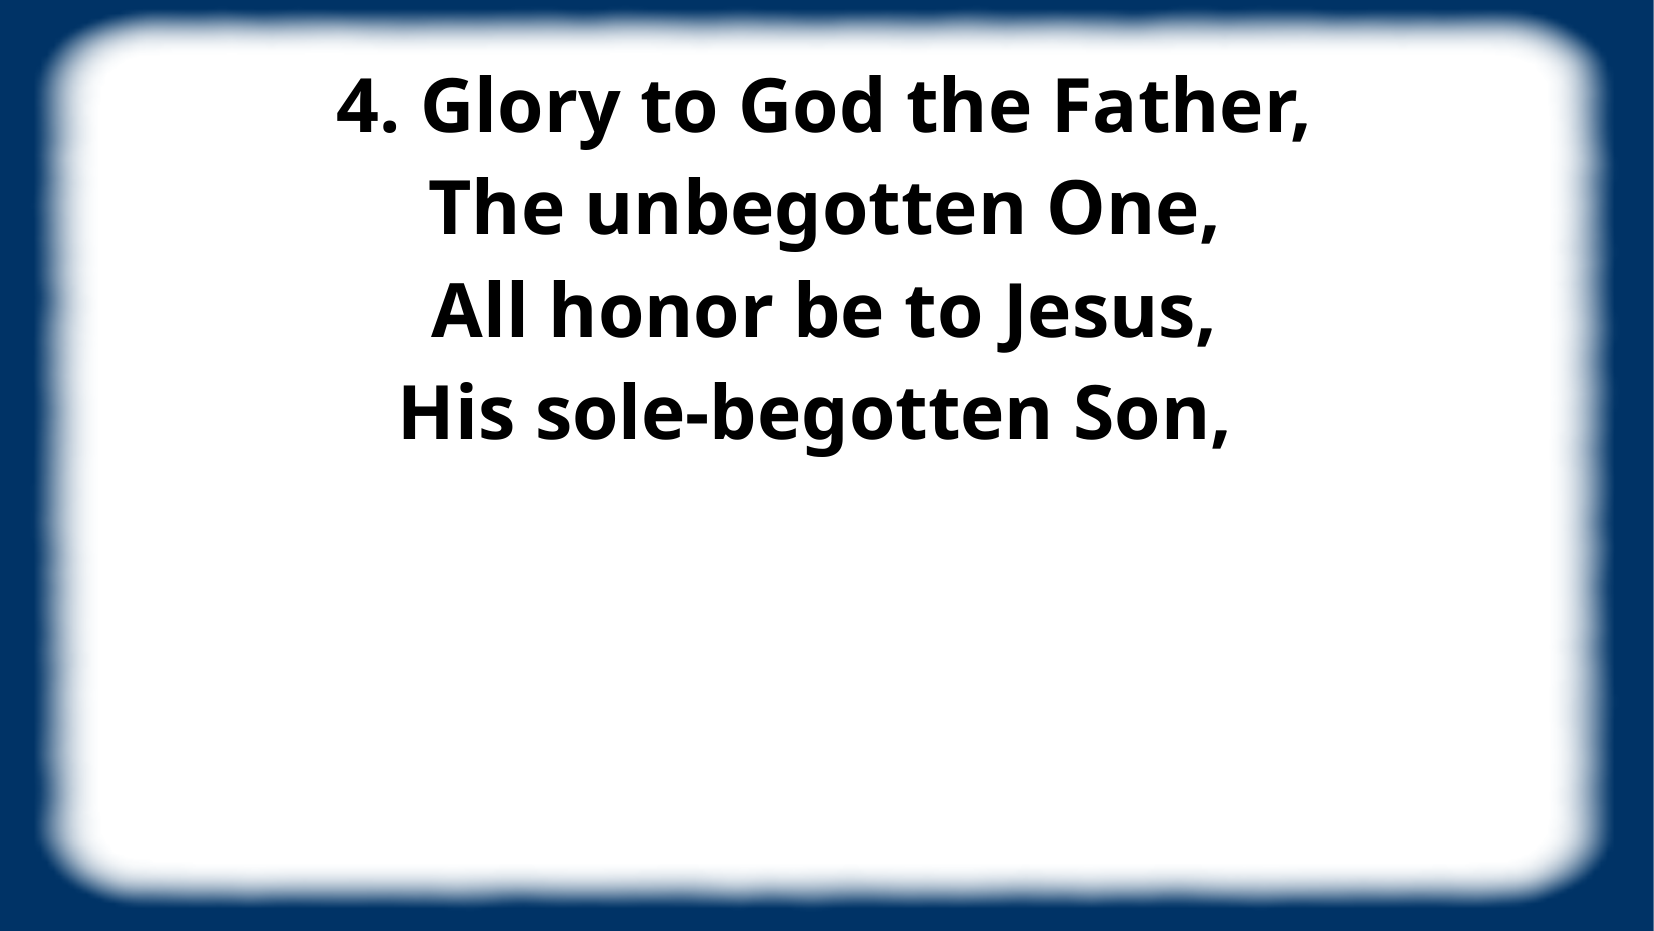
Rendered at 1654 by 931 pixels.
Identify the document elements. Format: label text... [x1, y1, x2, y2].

picture [0, 0, 1654, 931]
text_box 4. Glory to God the Father, The unbegotten One, All honor be to Jesus, His sole-begotten Son, [105, 45, 1546, 458]
